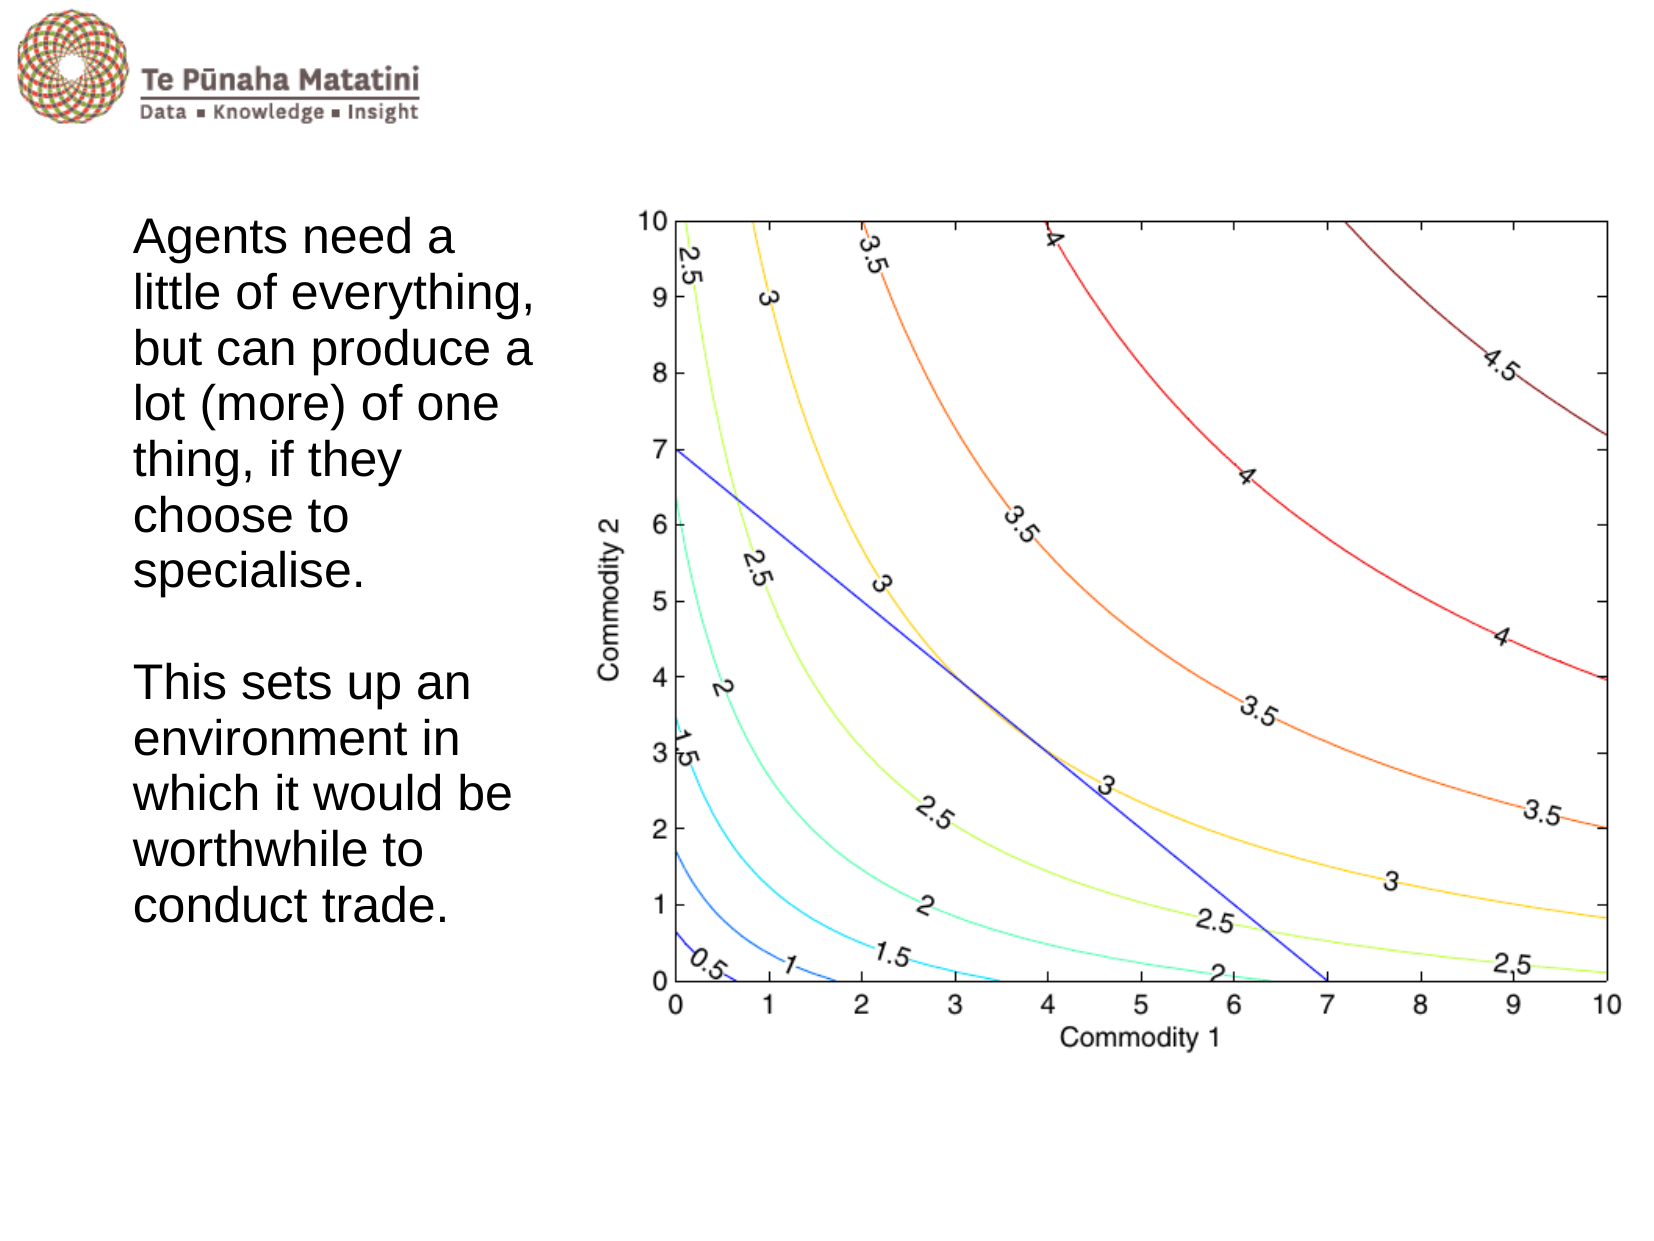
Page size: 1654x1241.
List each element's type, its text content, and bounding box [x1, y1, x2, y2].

picture [17, 0, 455, 148]
text_box Agents need a little of everything, but can produce a lot (more) of one thing, if they choose to specialise. This sets up an environment in which it would be worthwhile to conduct trade. [118, 200, 556, 1004]
picture [569, 185, 1646, 1064]
